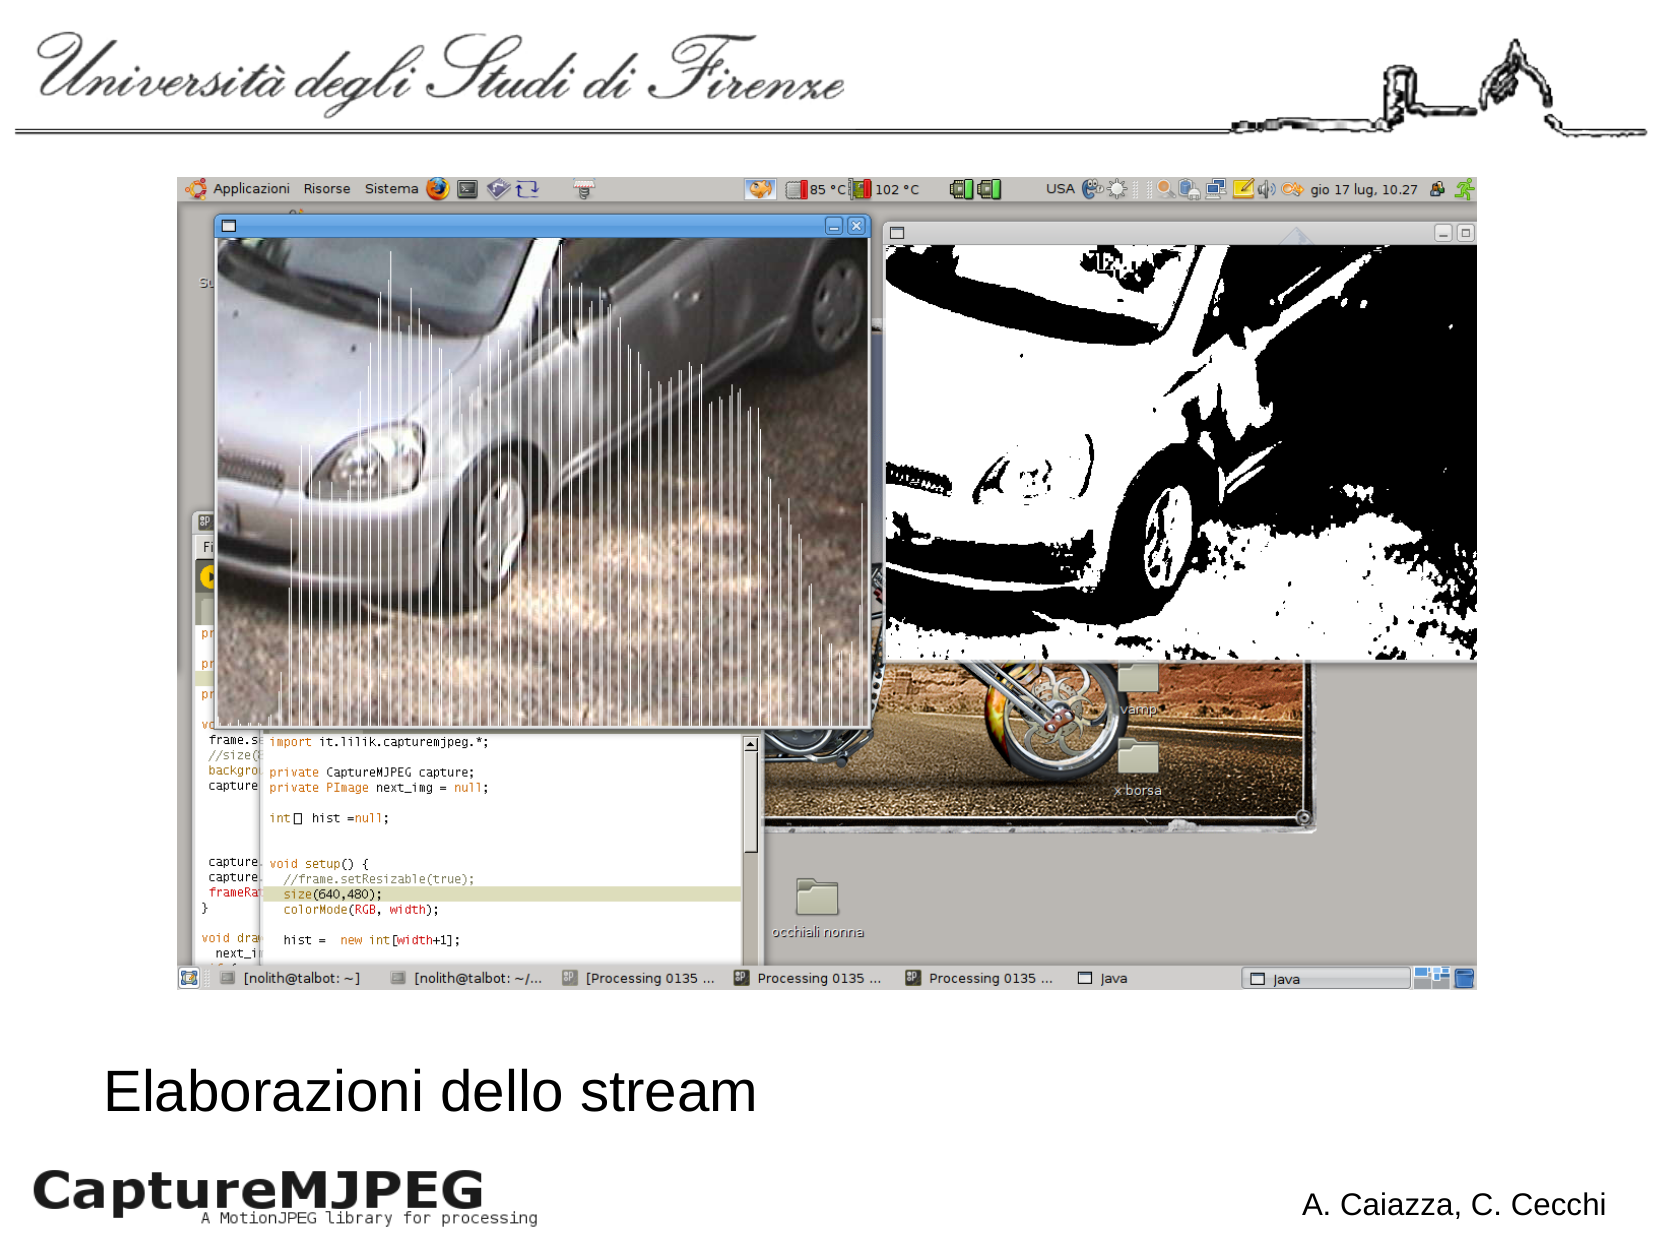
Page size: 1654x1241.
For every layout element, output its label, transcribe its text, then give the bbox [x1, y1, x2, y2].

text_box Elaborazioni dello stream [88, 1051, 775, 1132]
picture [7, 4, 1654, 147]
picture [17, 1159, 550, 1229]
picture [177, 177, 1477, 990]
